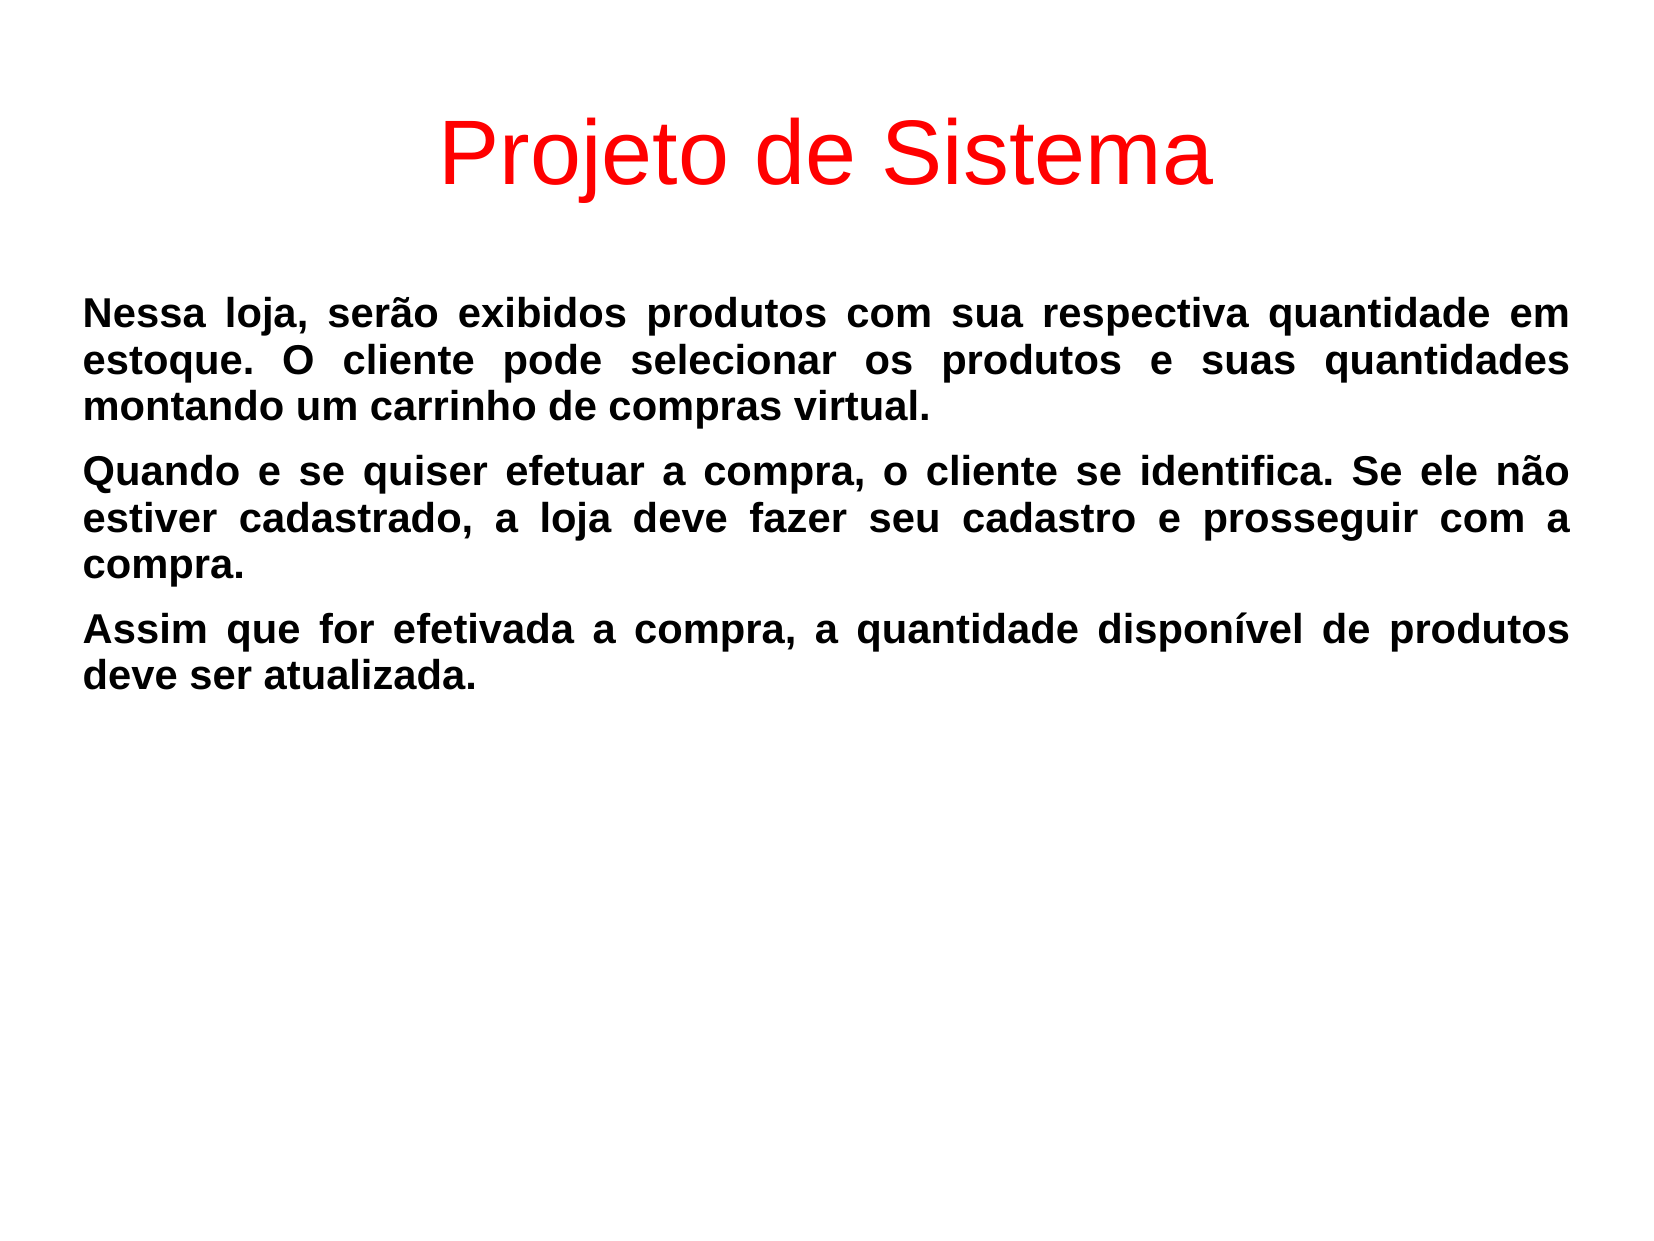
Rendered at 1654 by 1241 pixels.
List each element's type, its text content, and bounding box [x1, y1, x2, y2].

title Projeto de Sistema [82, 49, 1571, 257]
list Nessa loja, serão exibidos produtos com sua respectiva quantidade em estoque. O cliente pode selecionar os produtos e suas quantidades montando um carrinho de compras virtual. Quando e se quiser efetuar a compra, o cliente se identifica. Se ele não estiver cadastrado, a loja deve fazer seu cadastro e prosseguir com a compra. Assim que for efetivada a compra, a quantidade disponível de produtos deve ser atualizada. [82, 290, 1571, 1010]
